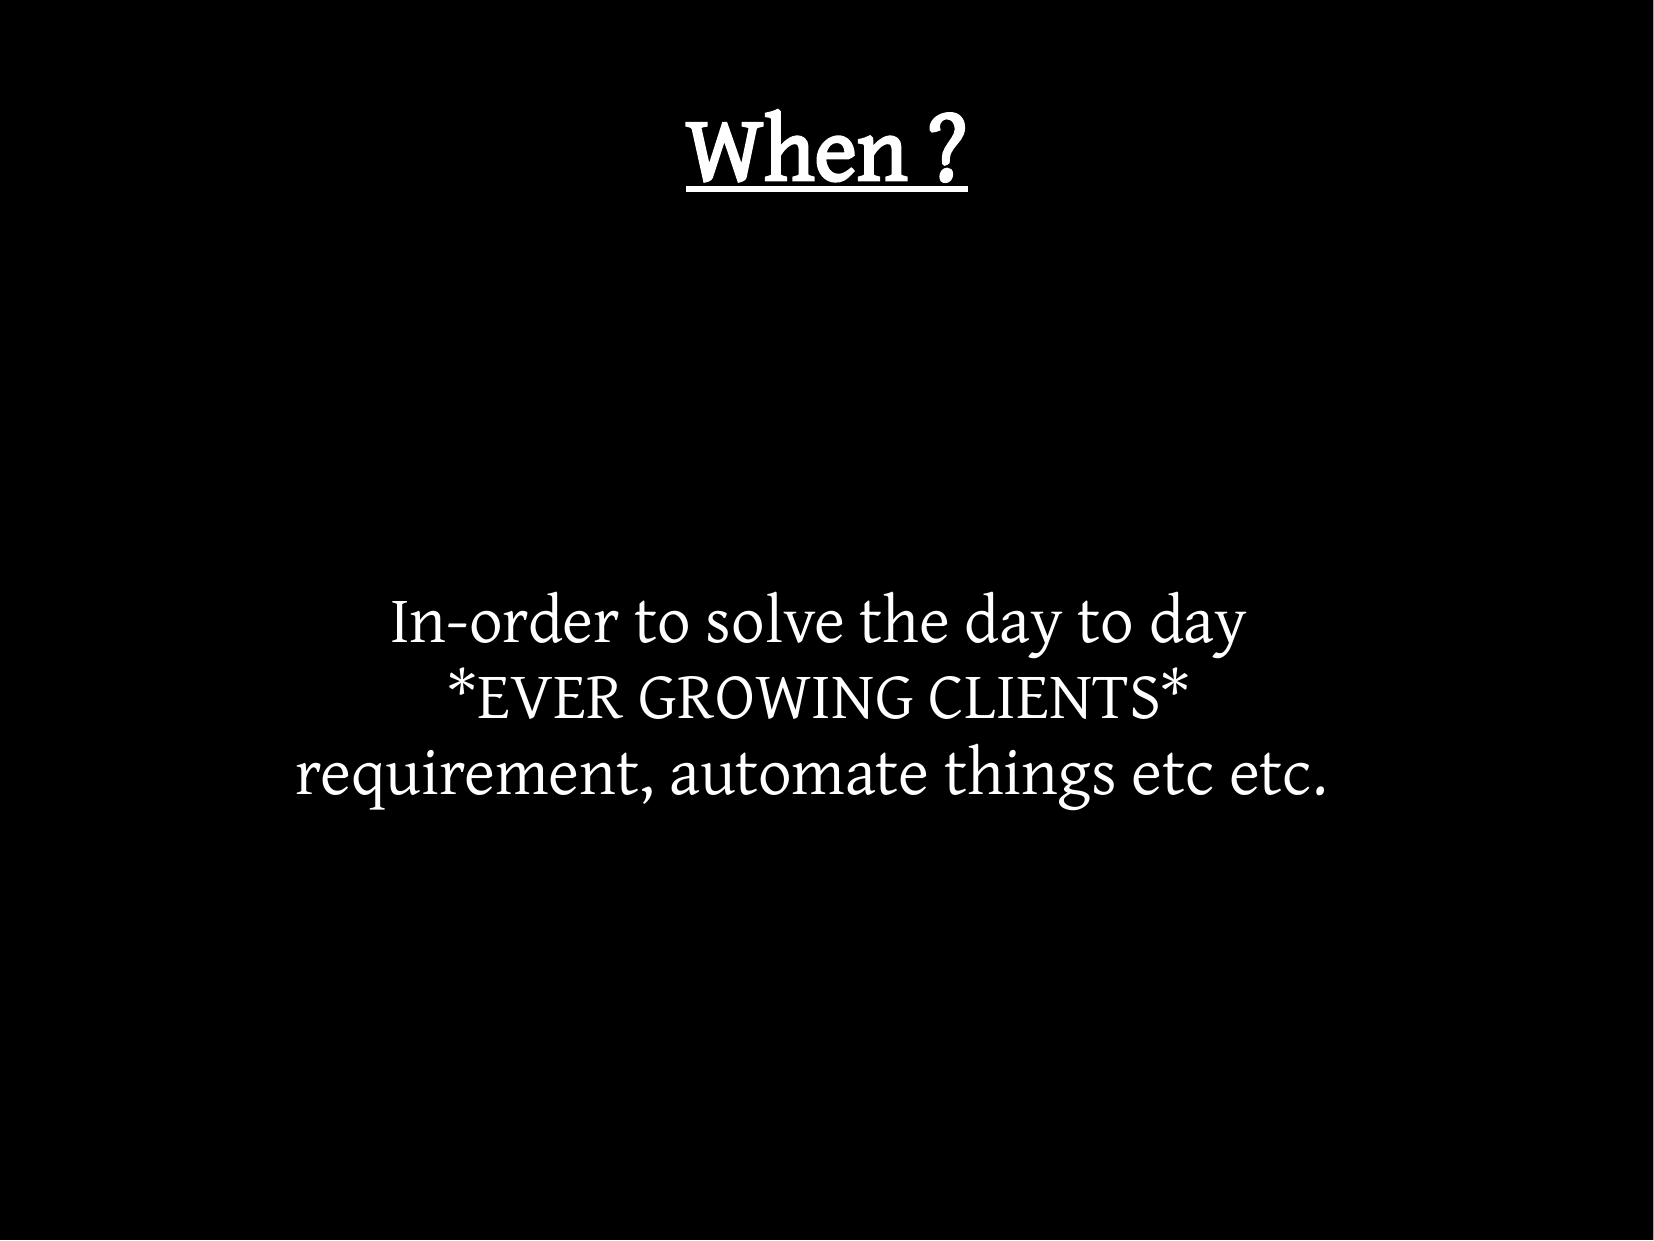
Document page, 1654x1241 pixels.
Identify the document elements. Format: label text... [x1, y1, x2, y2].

title When ? [82, 49, 1571, 257]
subtitle In-order to solve the day to day *EVER GROWING CLIENTS* requirement, automate things etc etc. [82, 290, 1571, 1109]
